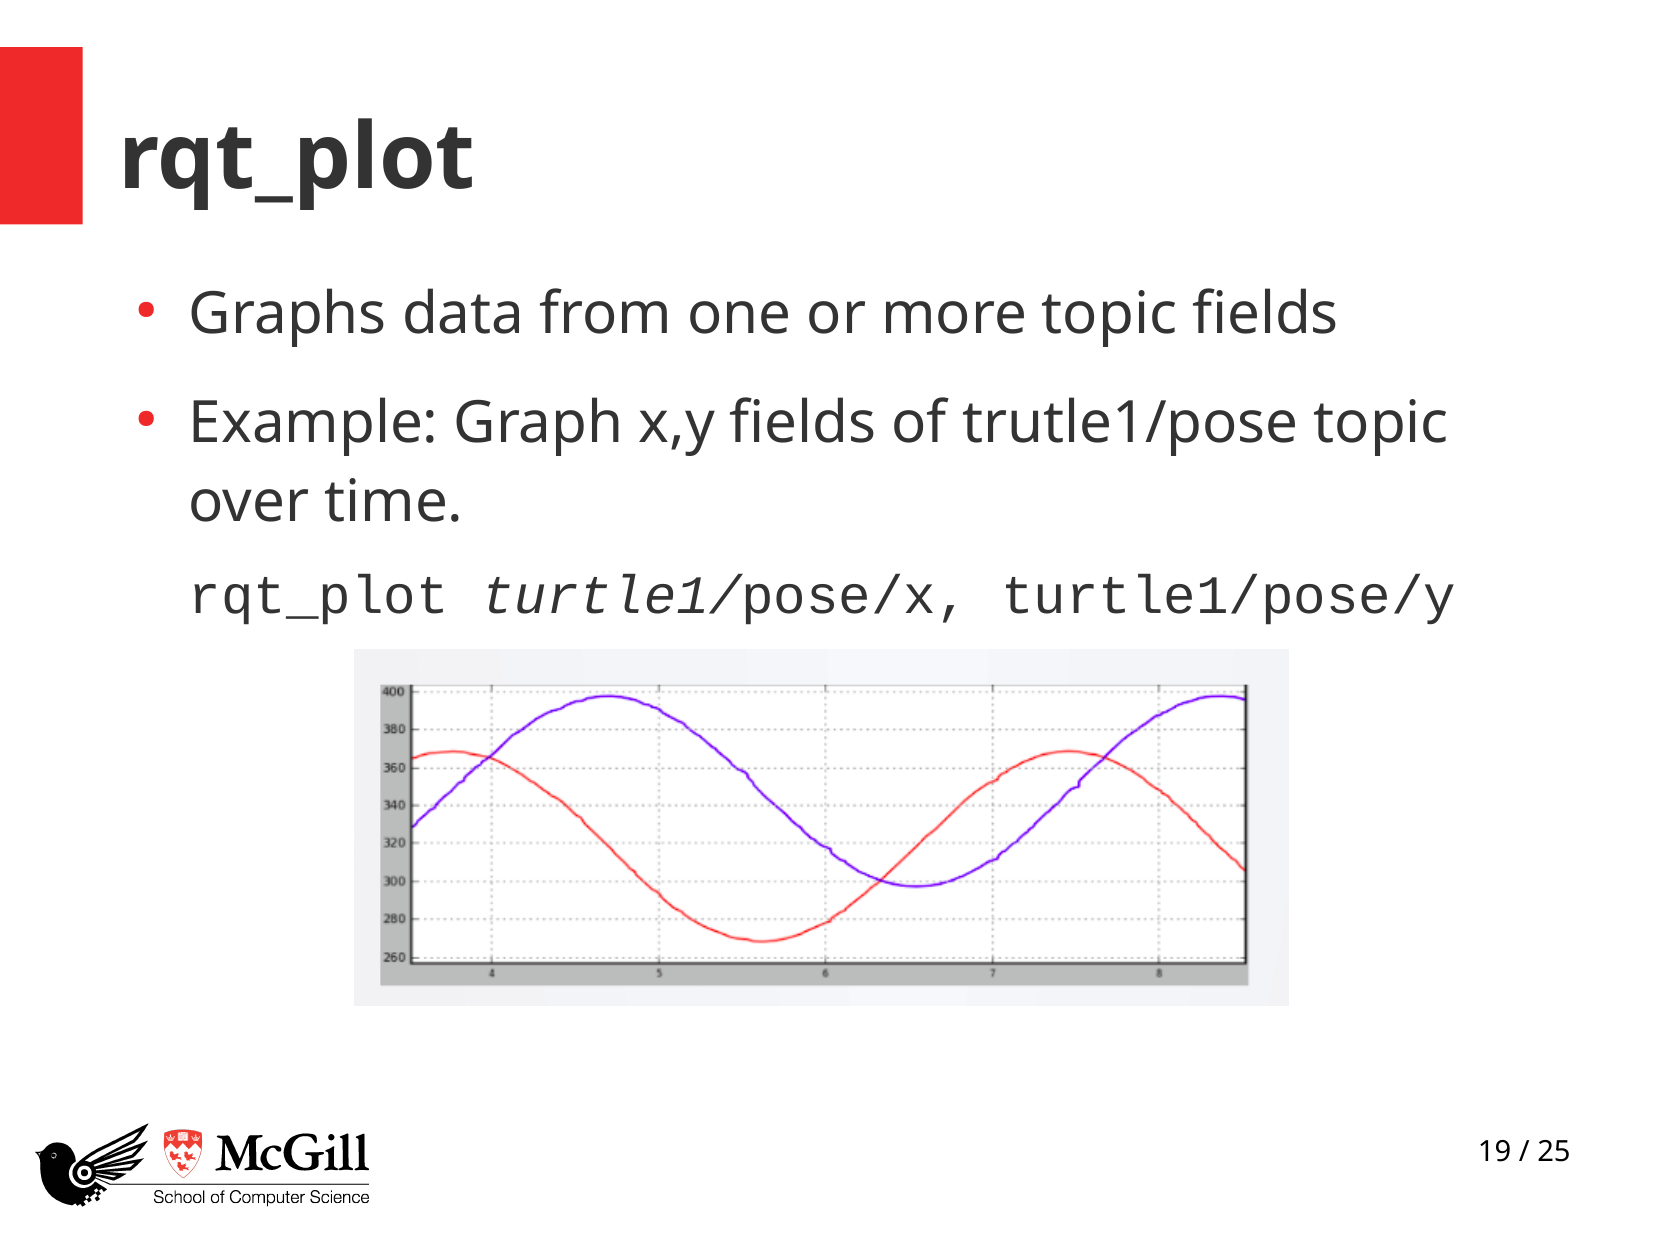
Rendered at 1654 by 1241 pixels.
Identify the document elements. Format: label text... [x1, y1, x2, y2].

title rqt_plot [118, 49, 1571, 257]
picture [35, 1110, 369, 1216]
picture [354, 649, 1289, 1006]
list Graphs data from one or more topic fields Example: Graph x,y fields of trutle1/pose topic over time. rqt_plot turtle1/pose/x, turtle1/pose/y [118, 271, 1536, 991]
